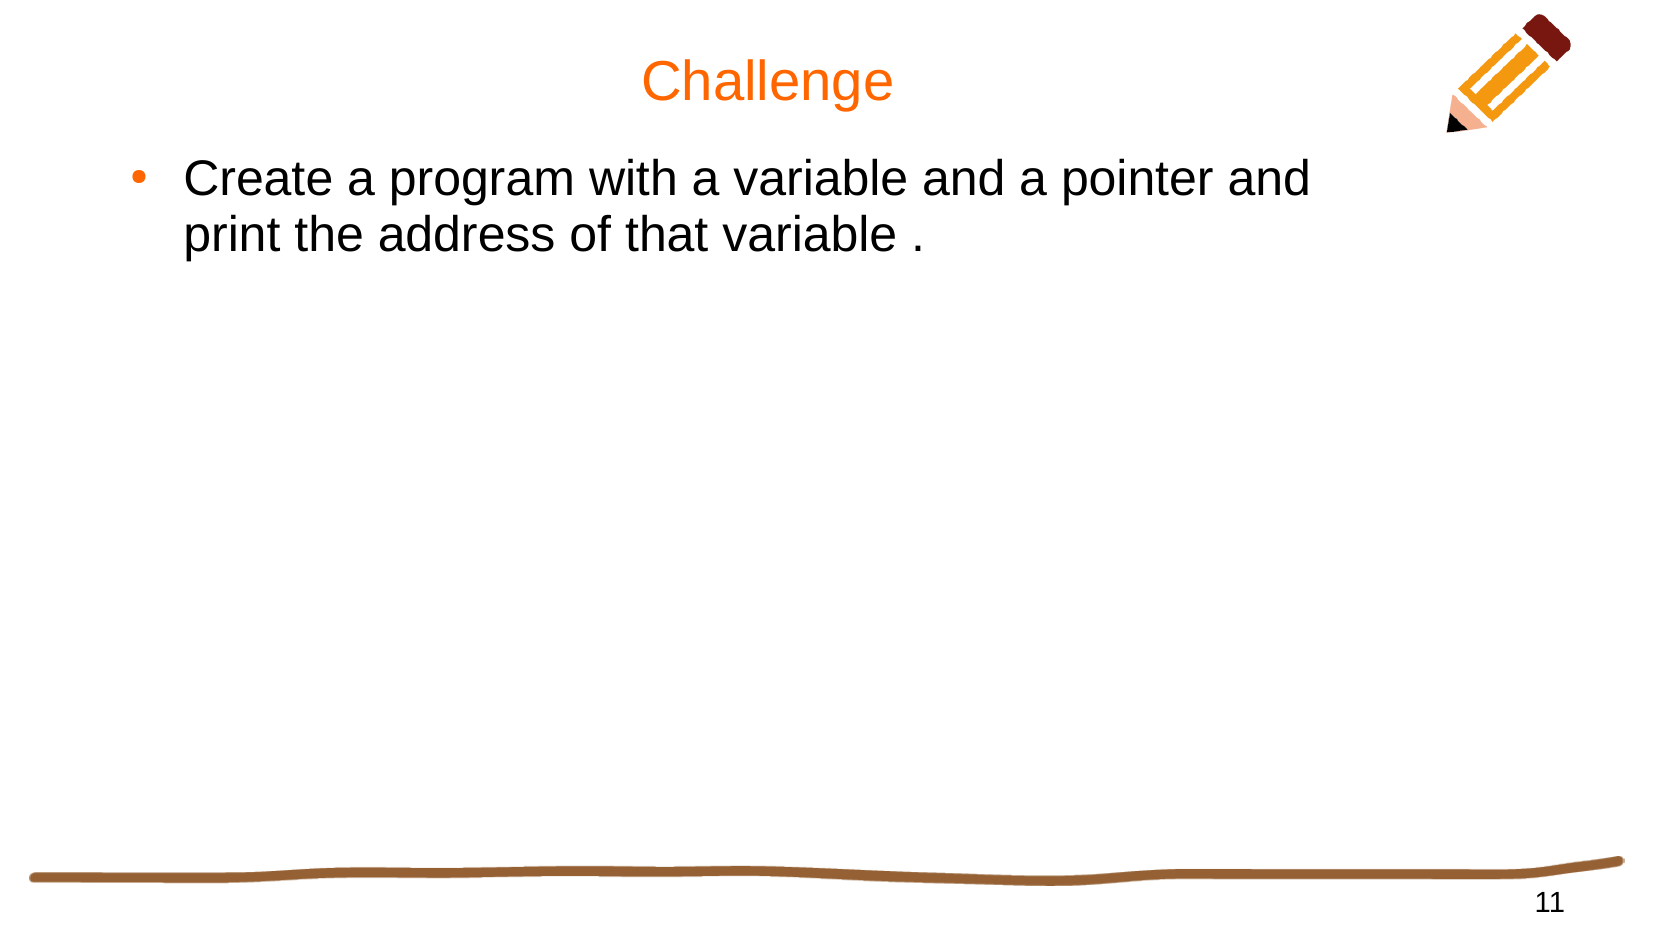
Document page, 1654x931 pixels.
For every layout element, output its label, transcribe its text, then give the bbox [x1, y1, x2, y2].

title Challenge [88, 29, 1447, 133]
list Create a program with a variable and a pointer and print the address of that variable . [112, 150, 1374, 800]
picture [29, 856, 1625, 886]
picture [1446, 14, 1571, 133]
